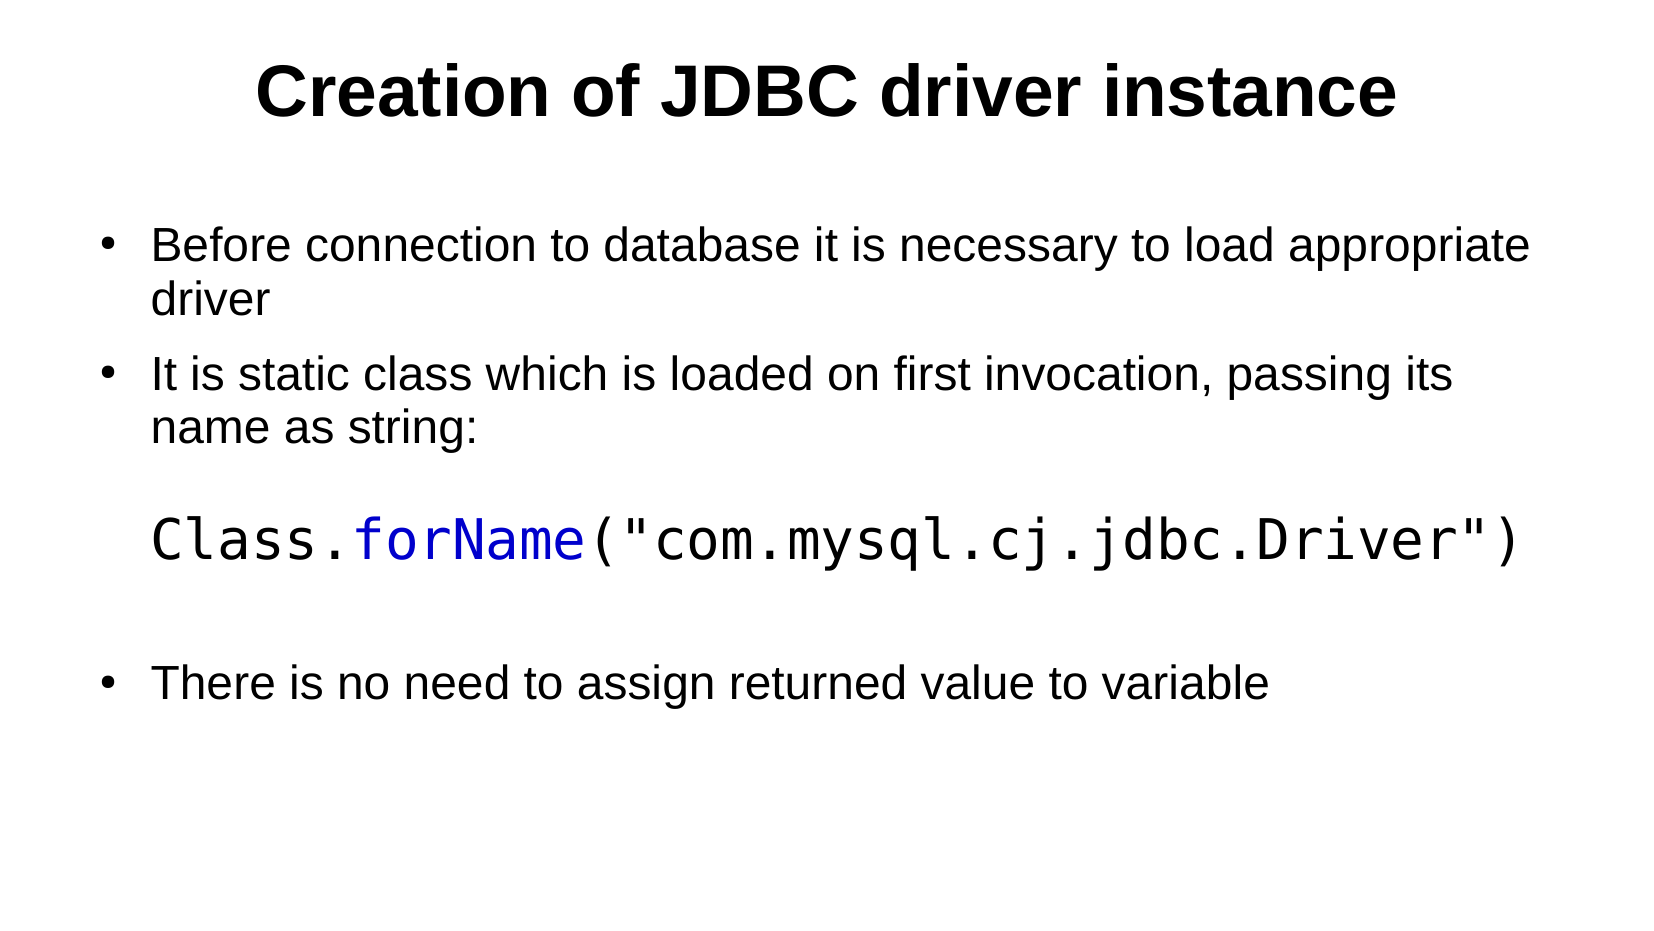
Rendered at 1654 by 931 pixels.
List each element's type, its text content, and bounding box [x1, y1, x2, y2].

list Before connection to database it is necessary to load appropriate driver It is static class which is loaded on first invocation, passing its name as string: Class.forName("com.mysql.cj.jdbc.Driver") There is no need to assign returned value to variable [82, 217, 1538, 758]
title Creation of JDBC driver instance [82, 9, 1571, 174]
